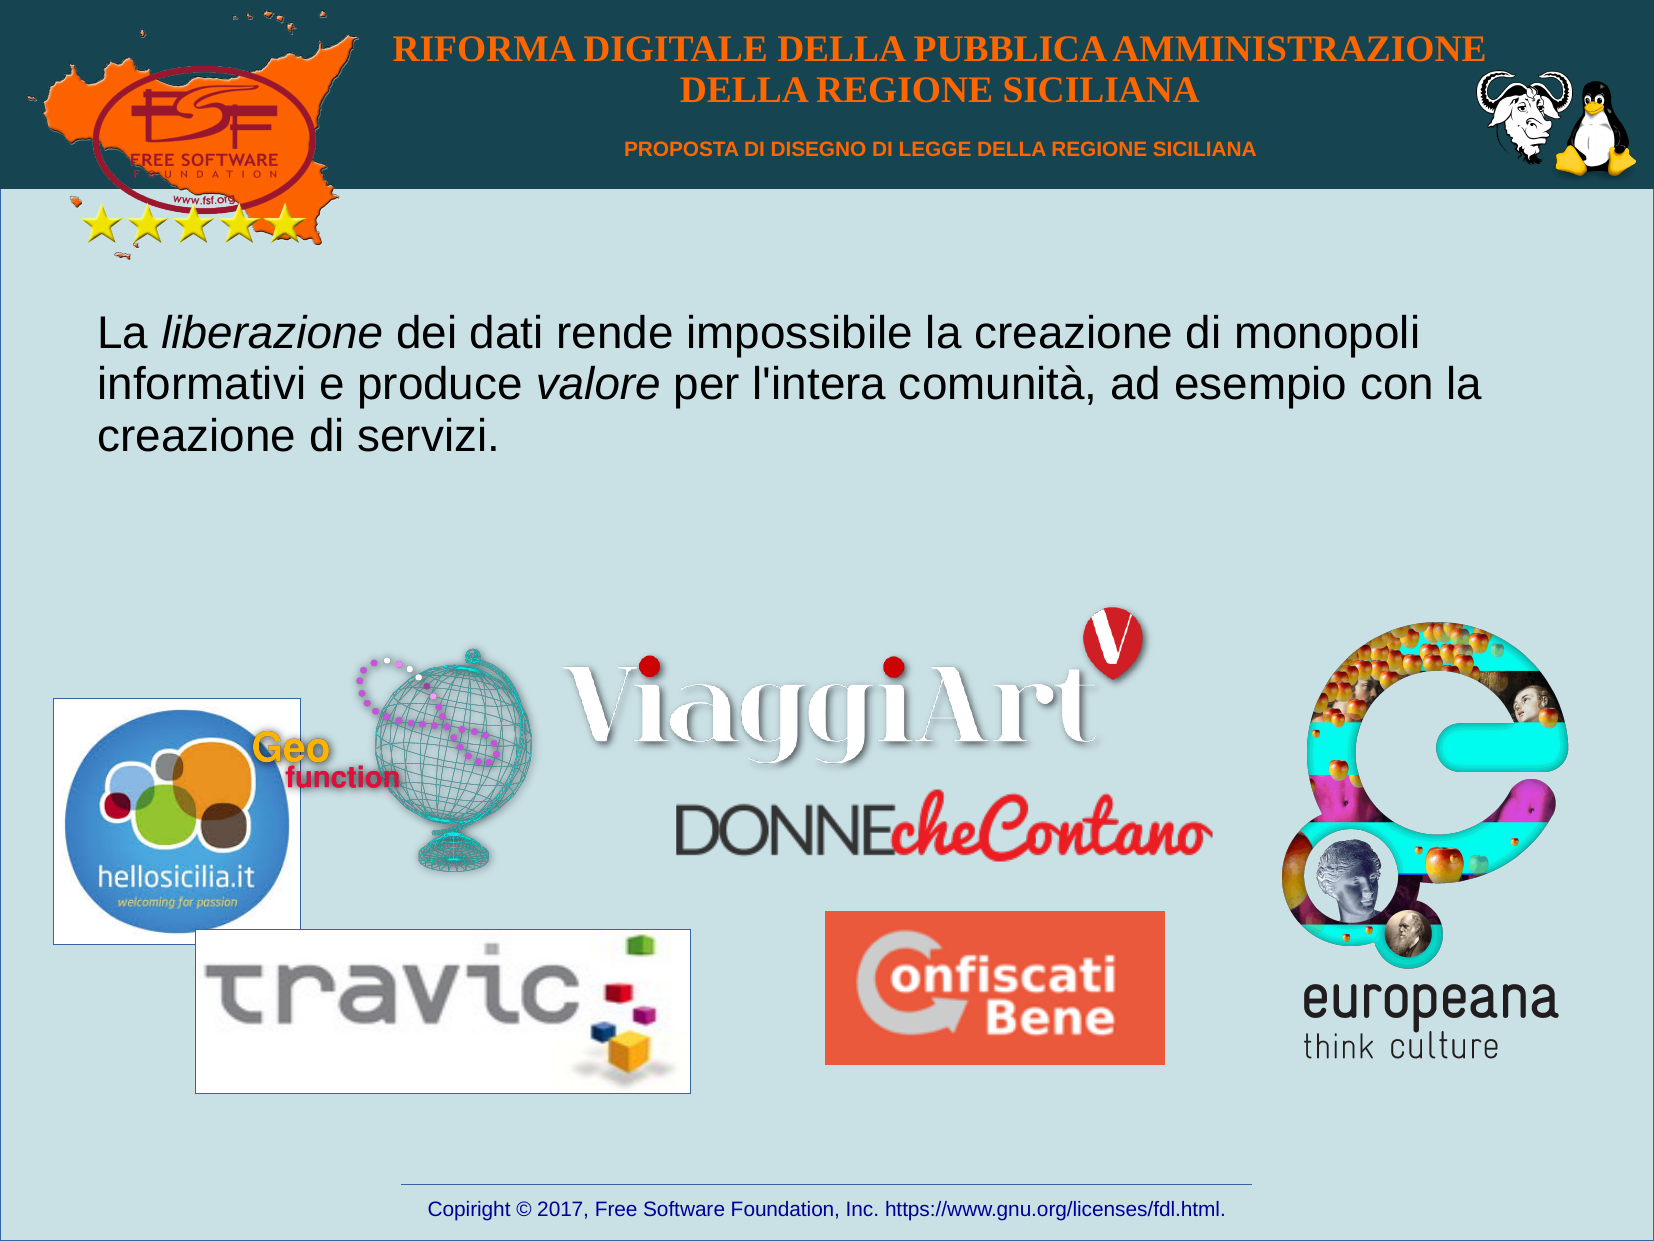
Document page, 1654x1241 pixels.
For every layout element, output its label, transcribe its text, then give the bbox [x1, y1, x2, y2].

text_box La liberazione dei dati rende impossibile la creazione di monopoli informativi e produce valore per l'intera comunità, ad esempio con la creazione di servizi. [82, 299, 1538, 520]
picture [555, 599, 1156, 777]
picture [825, 911, 1165, 1065]
picture [1260, 607, 1591, 1080]
picture [18, 0, 362, 306]
picture [1476, 70, 1636, 182]
picture [675, 779, 1222, 879]
picture [53, 614, 691, 1094]
